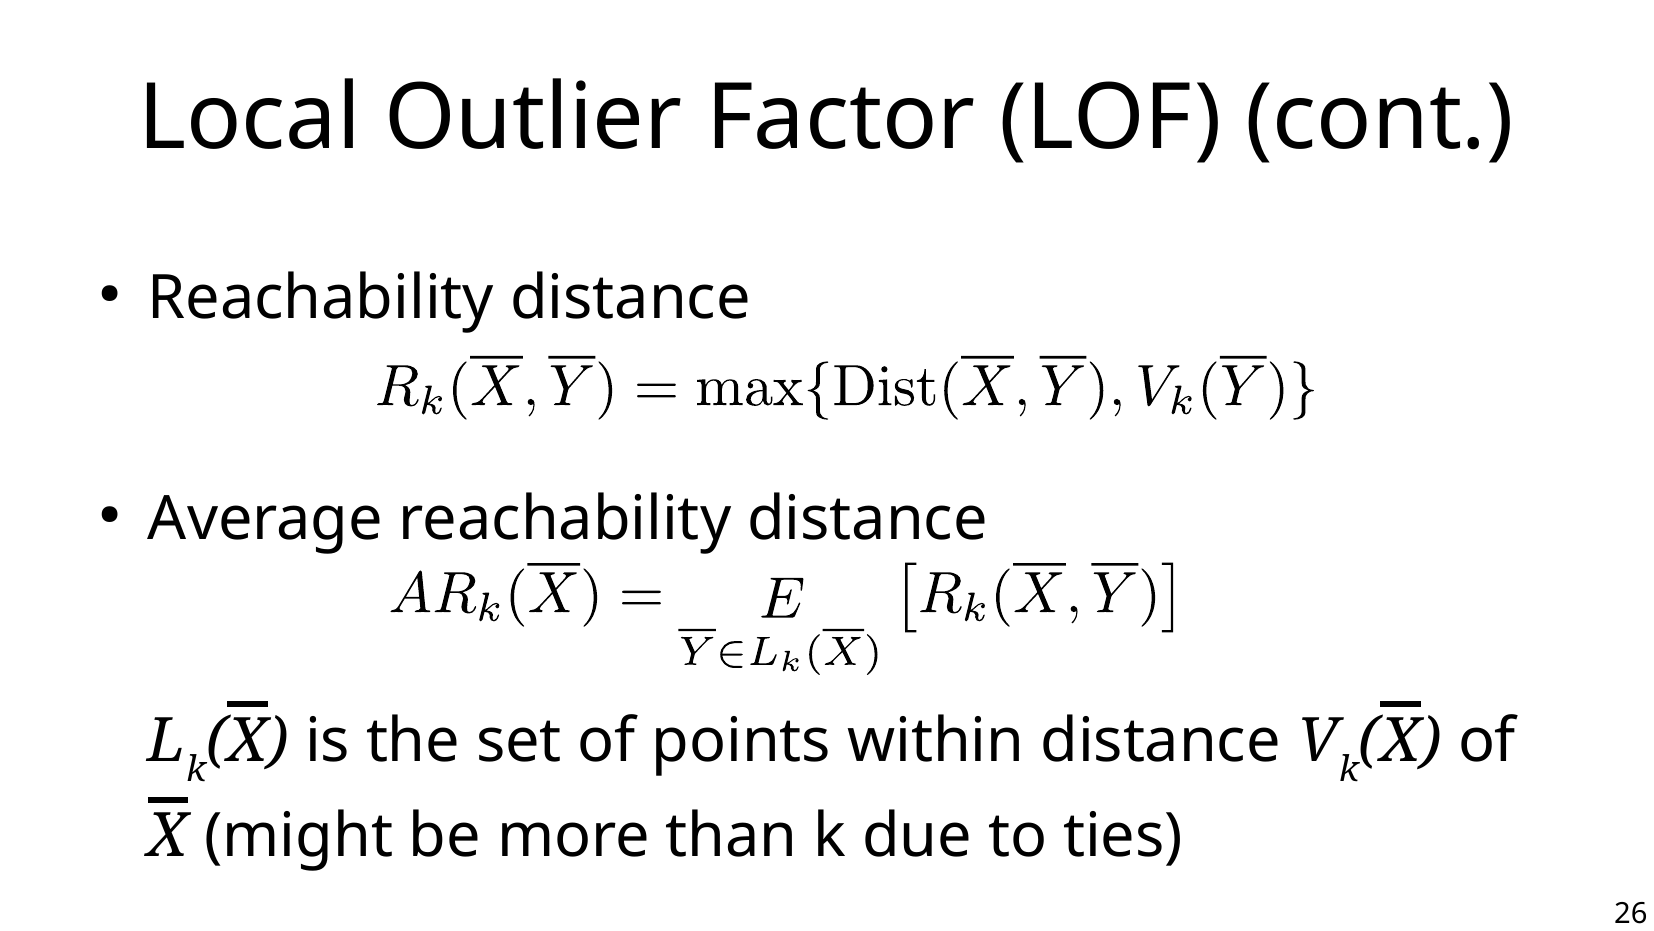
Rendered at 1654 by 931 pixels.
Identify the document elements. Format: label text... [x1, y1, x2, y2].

title Local Outlier Factor (LOF) (cont.) [82, 1, 1571, 226]
list Reachability distance Average reachability distance Lk(X) is the set of points within distance Vk(X) of X (might be more than k due to ties) [82, 253, 1571, 882]
text_box [388, 562, 1186, 676]
text_box [374, 355, 1319, 420]
